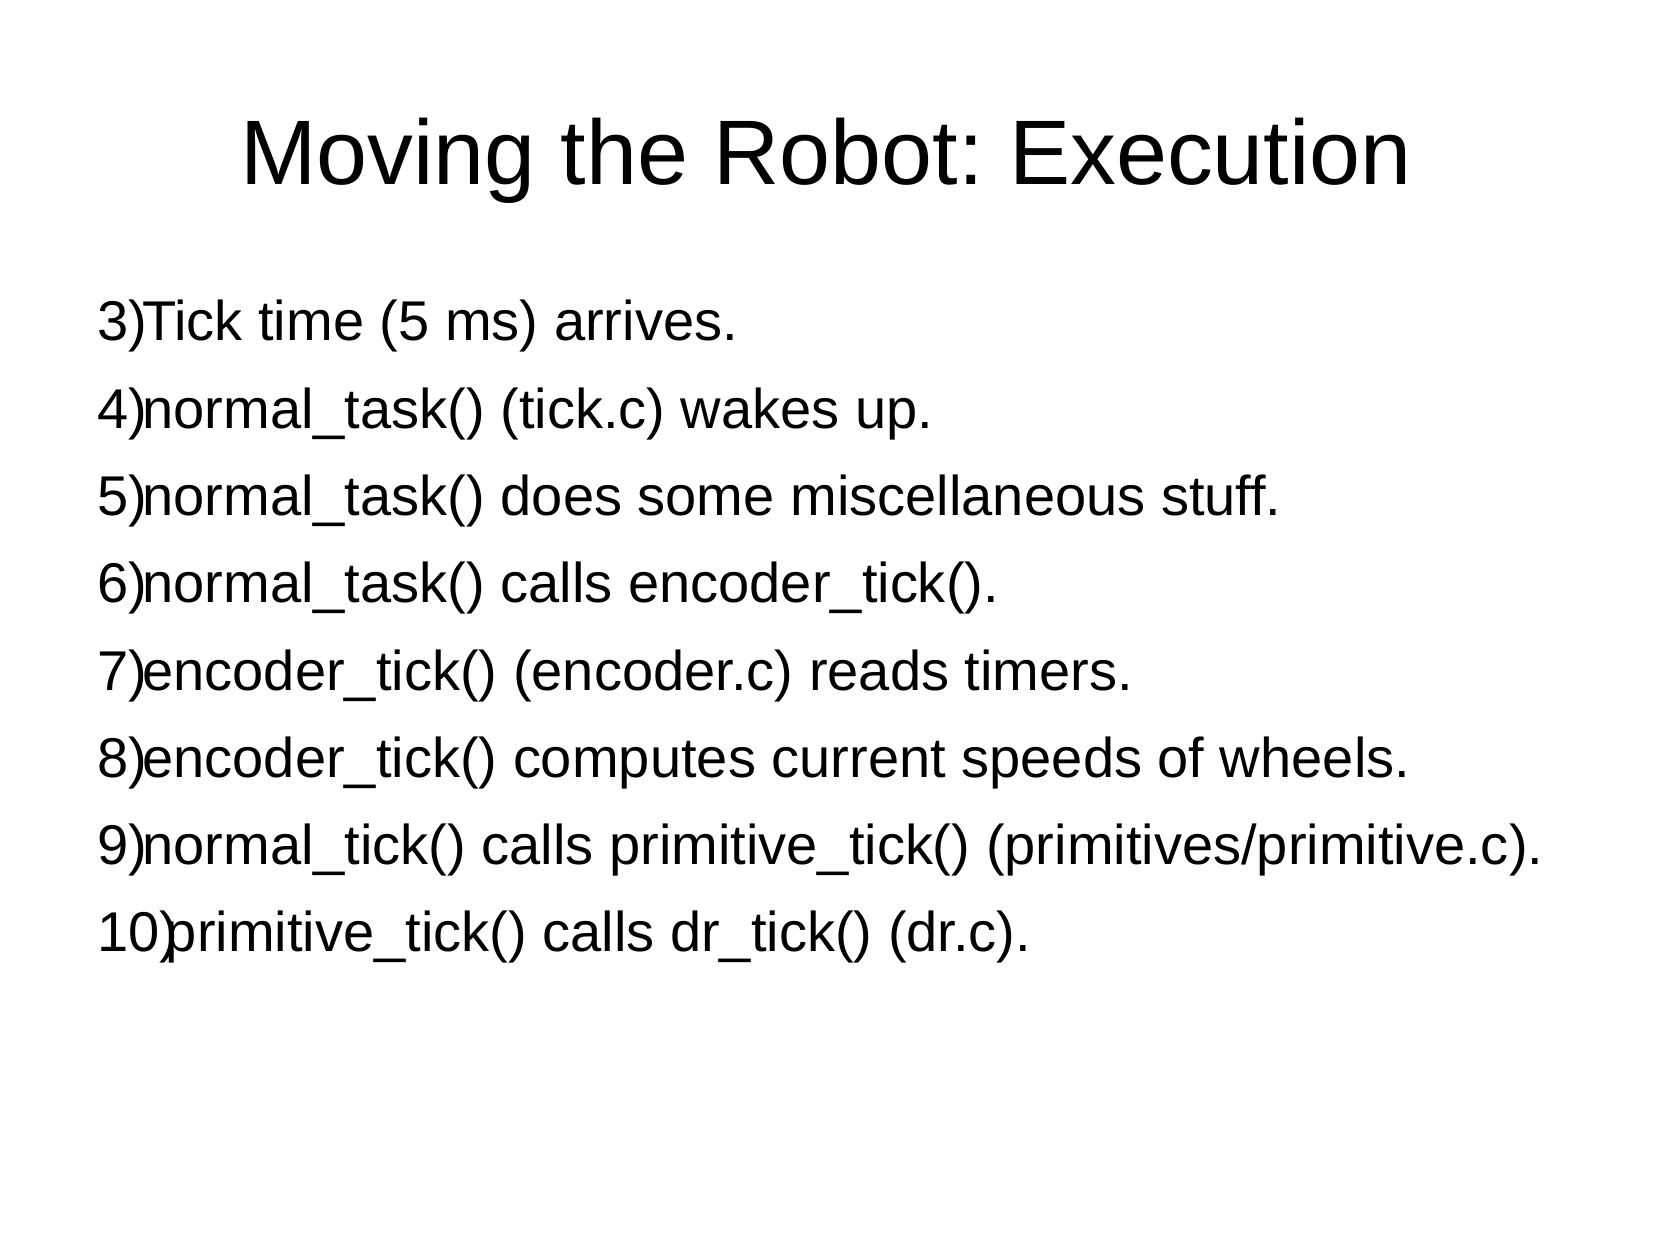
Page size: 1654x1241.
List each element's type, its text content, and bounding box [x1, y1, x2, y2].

list Tick time (5 ms) arrives. normal_task() (tick.c) wakes up. normal_task() does some miscellaneous stuff. normal_task() calls encoder_tick(). encoder_tick() (encoder.c) reads timers. encoder_tick() computes current speeds of wheels. normal_tick() calls primitive_tick() (primitives/primitive.c). primitive_tick() calls dr_tick() (dr.c). [82, 290, 1571, 1010]
title Moving the Robot: Execution [82, 49, 1571, 257]
